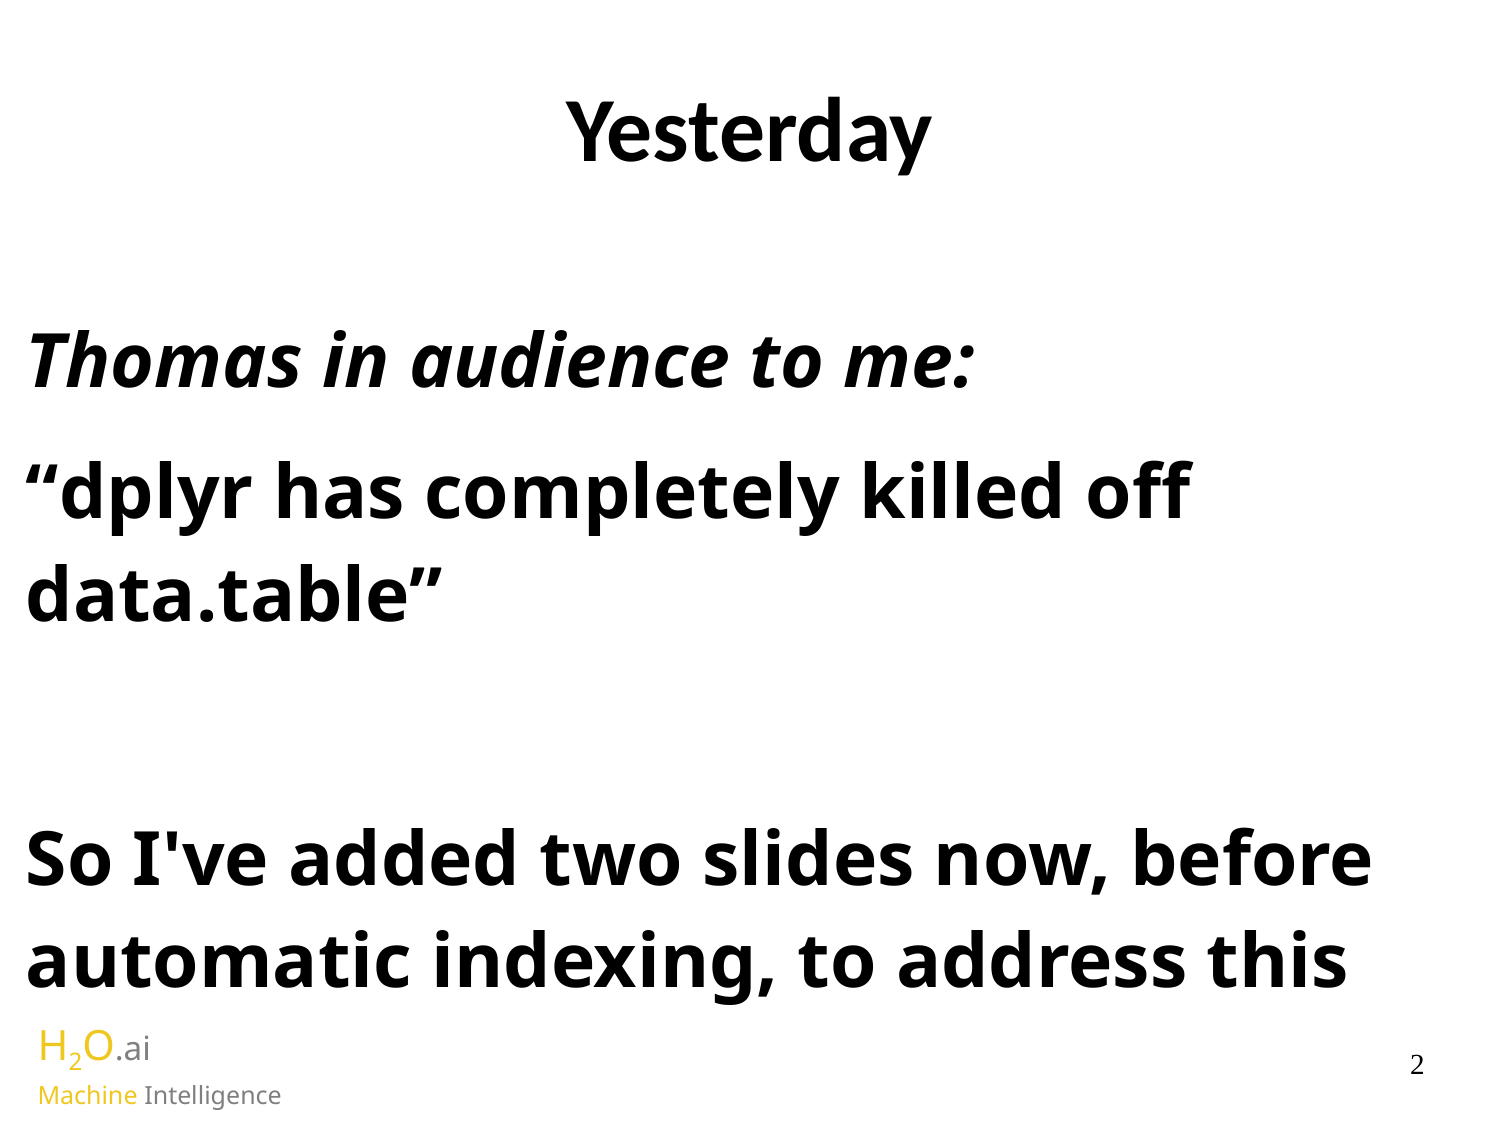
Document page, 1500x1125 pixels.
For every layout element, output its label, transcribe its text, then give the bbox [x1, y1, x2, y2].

title Yesterday [75, 15, 1425, 203]
list Thomas in audience to me: “dplyr has completely killed off data.table” So I've added two slides now, before automatic indexing, to address this [30, 203, 1486, 1066]
